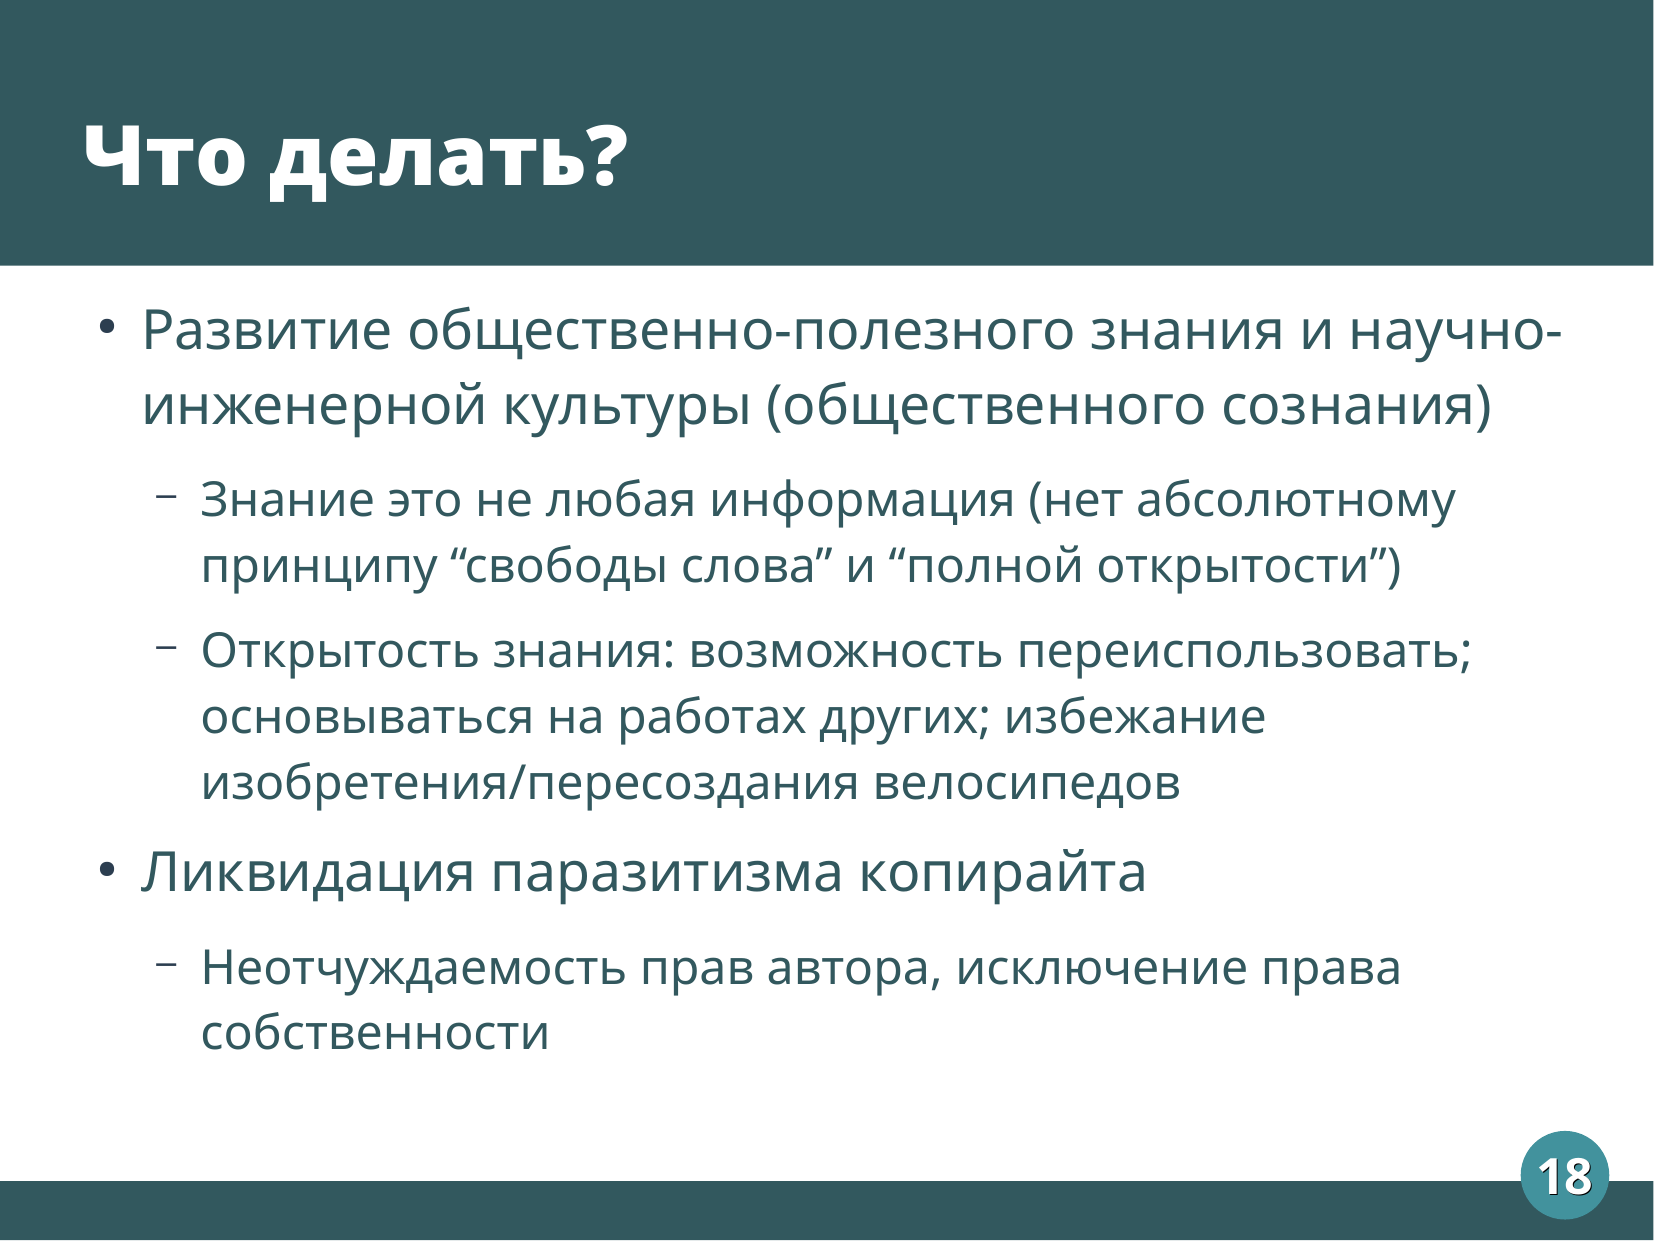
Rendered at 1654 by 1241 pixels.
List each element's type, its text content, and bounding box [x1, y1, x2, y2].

list Развитие общественно-полезного знания и научно-инженерной культуры (общественного сознания) Знание это не любая информация (нет абсолютному принципу “свободы слова” и “полной открытости”) Открытость знания: возможность переиспользовать; основываться на работах других; избежание изобретения/пересоздания велосипедов Ликвидация паразитизма копирайта Неотчуждаемость прав автора, исключение права собственности [82, 290, 1571, 1126]
title Что делать? [82, 49, 1571, 257]
